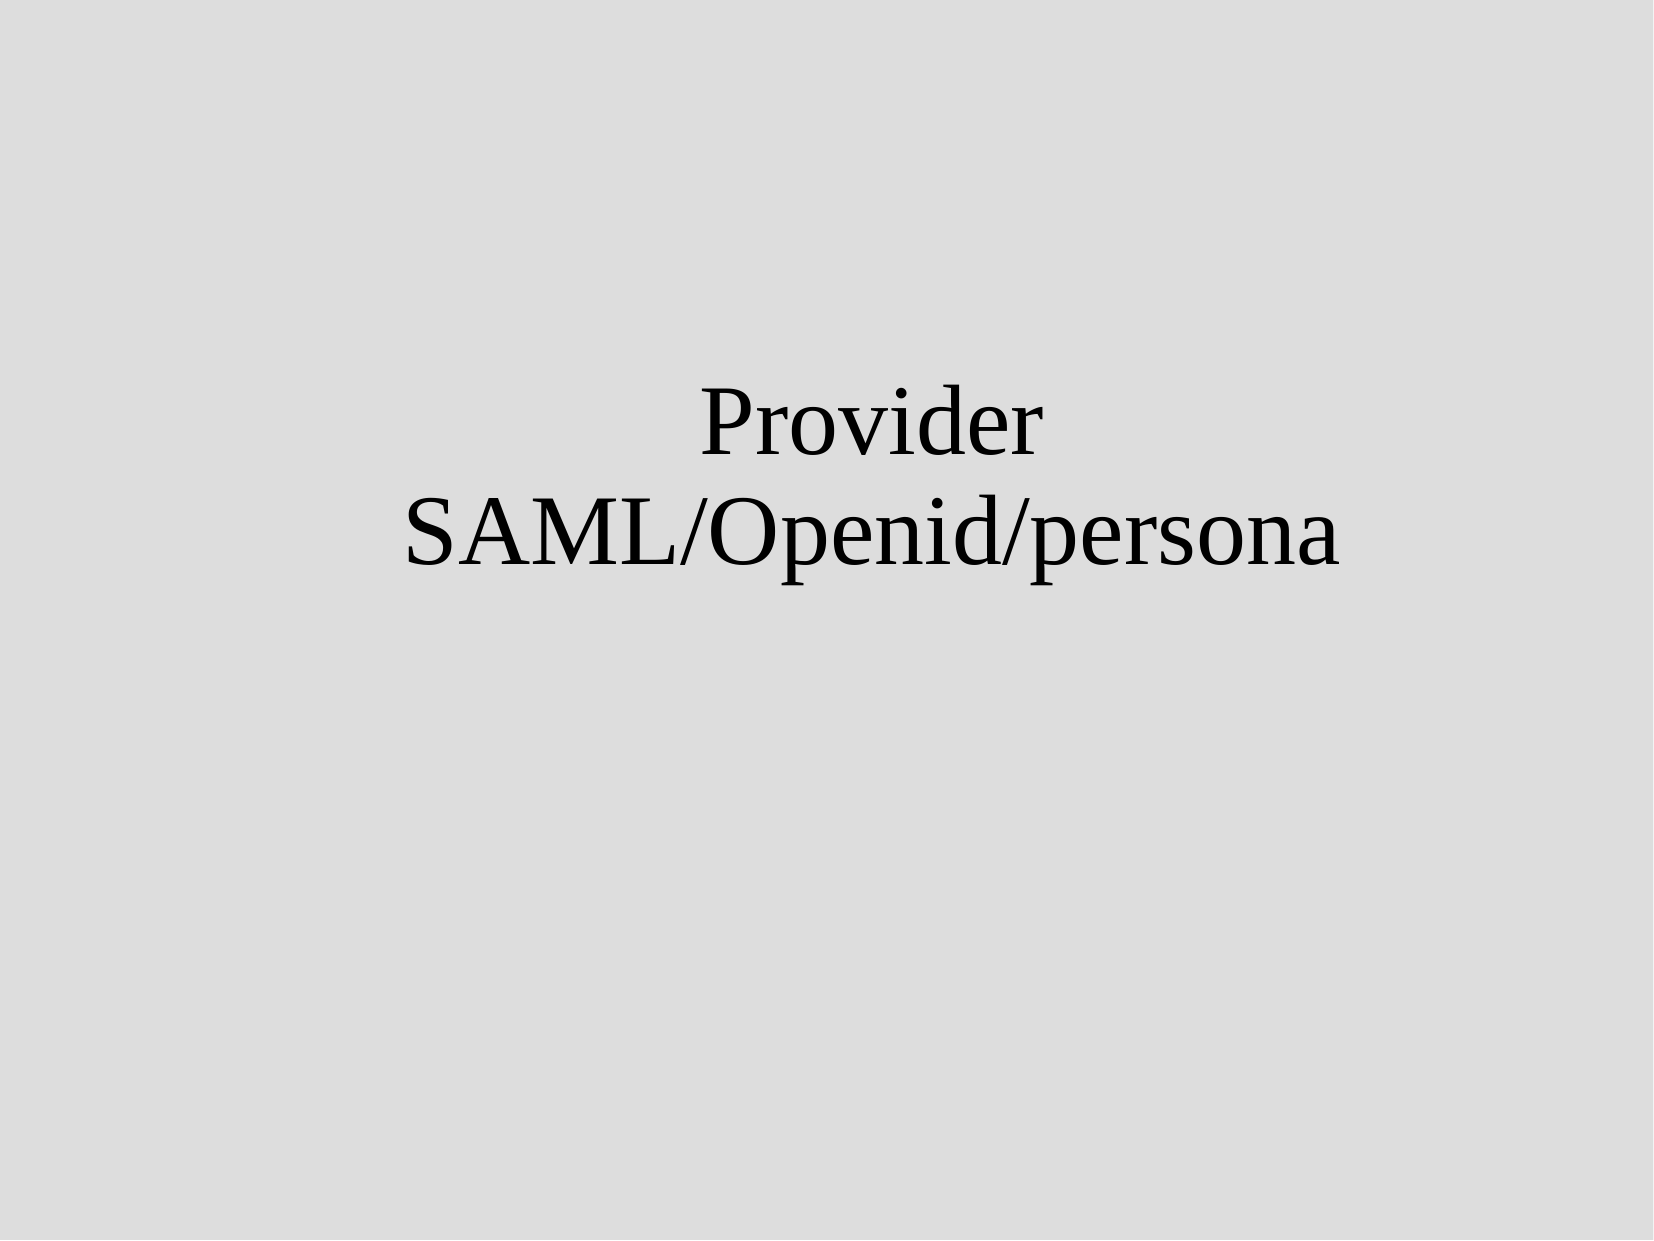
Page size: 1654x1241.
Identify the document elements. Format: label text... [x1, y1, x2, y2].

subtitle [82, 49, 1571, 1010]
text_box Provider SAML/Openid/persona [271, 357, 1473, 595]
